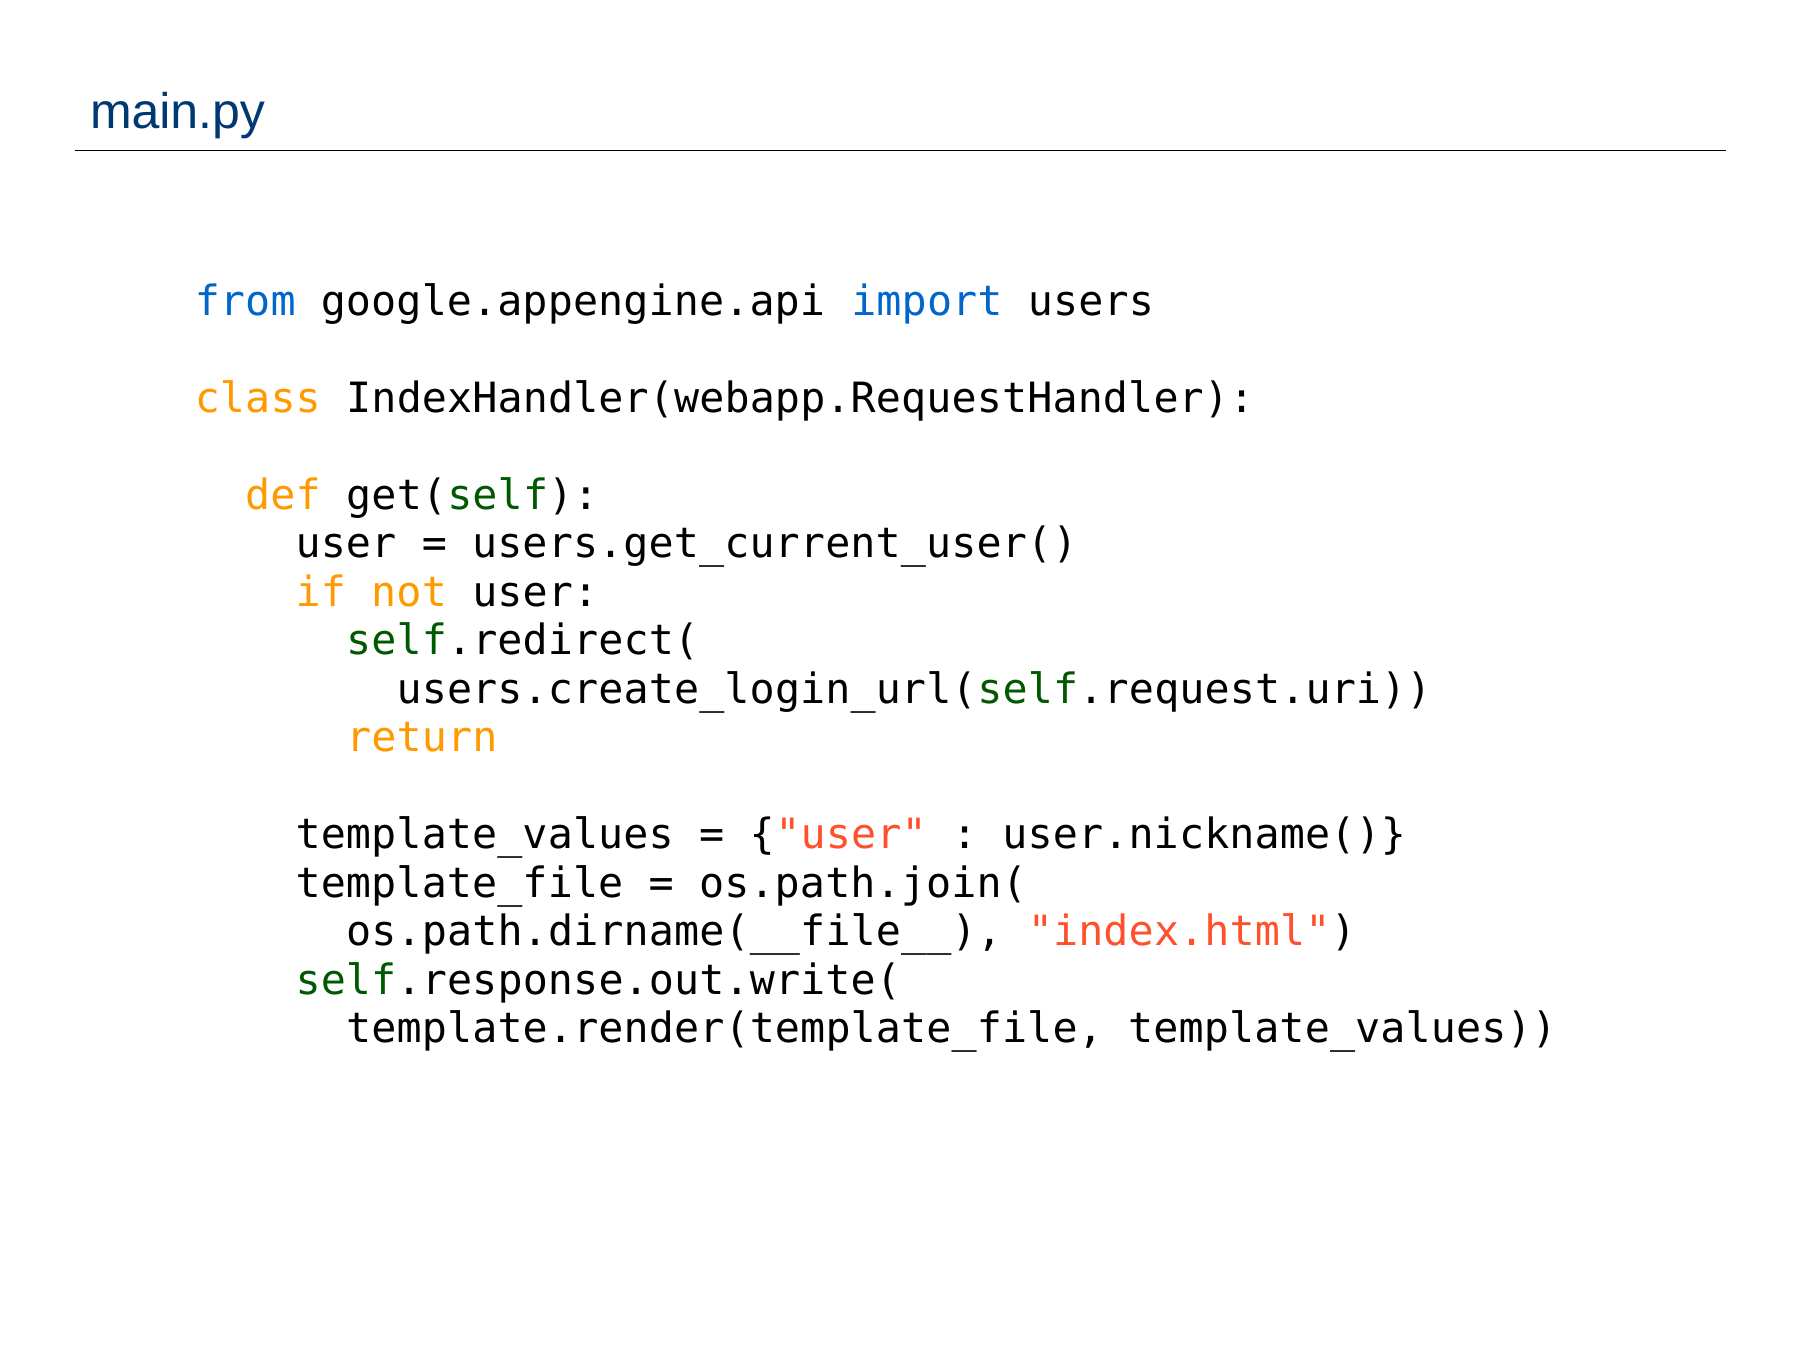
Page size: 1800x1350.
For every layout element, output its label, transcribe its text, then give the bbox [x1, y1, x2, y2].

text_box from google.appengine.api import users class IndexHandler(webapp.RequestHandler): def get(self): user = users.get_current_user() if not user: self.redirect( users.create_login_url(self.request.uri)) return template_values = {"user" : user.nickname()} template_file = os.path.join( os.path.dirname(__file__), "index.html") self.response.out.write( template.render(template_file, template_values)) [179, 269, 1800, 1236]
title main.py [90, 38, 1711, 147]
